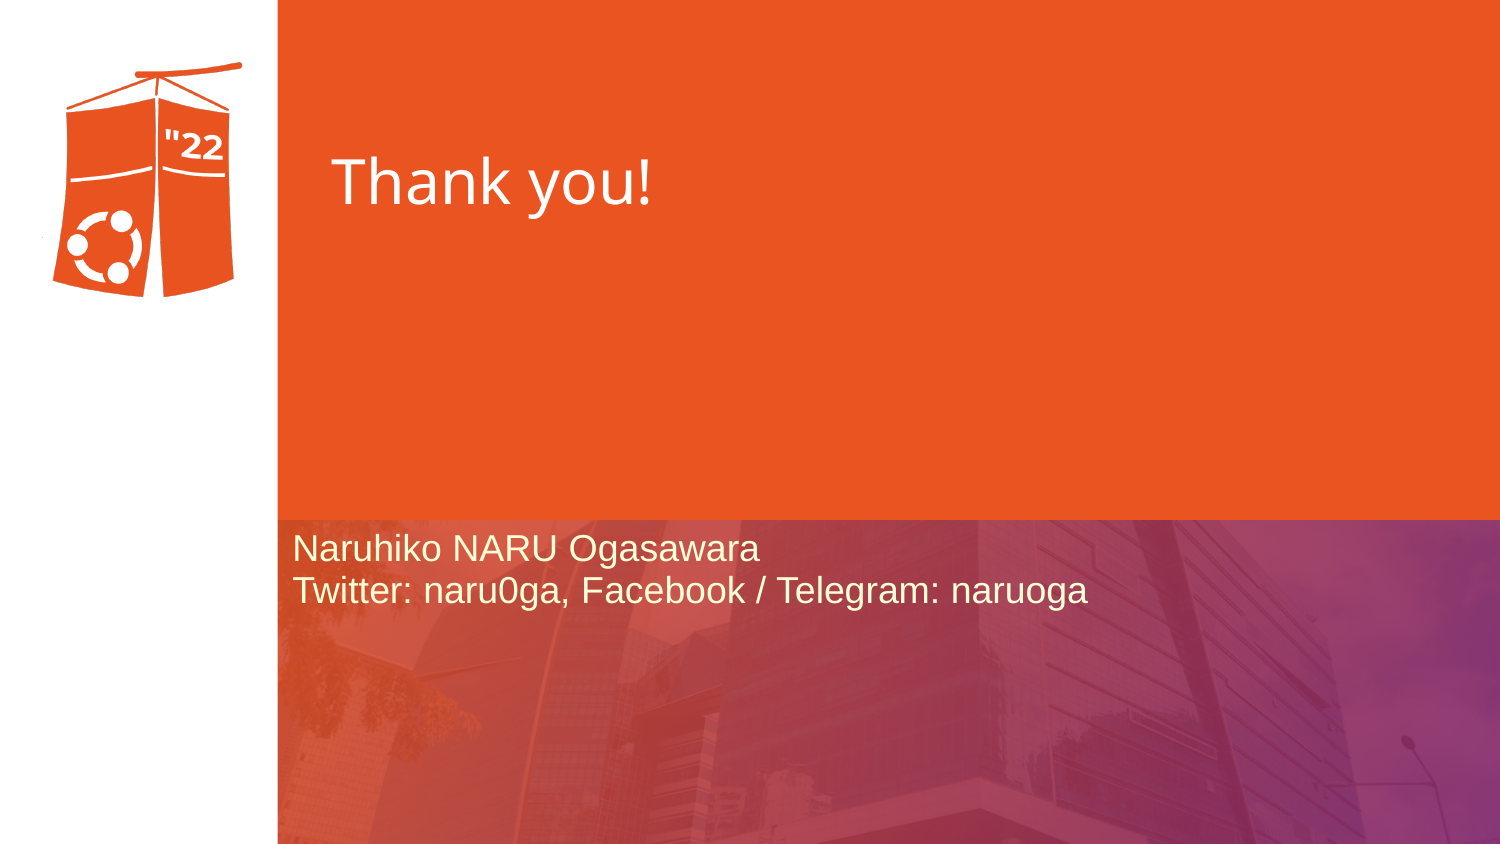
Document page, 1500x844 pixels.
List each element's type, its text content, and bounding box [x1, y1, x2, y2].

text_box [277, 0, 1500, 520]
title Thank you! [316, 18, 1463, 342]
picture [23, 61, 261, 298]
picture [277, 520, 1500, 844]
